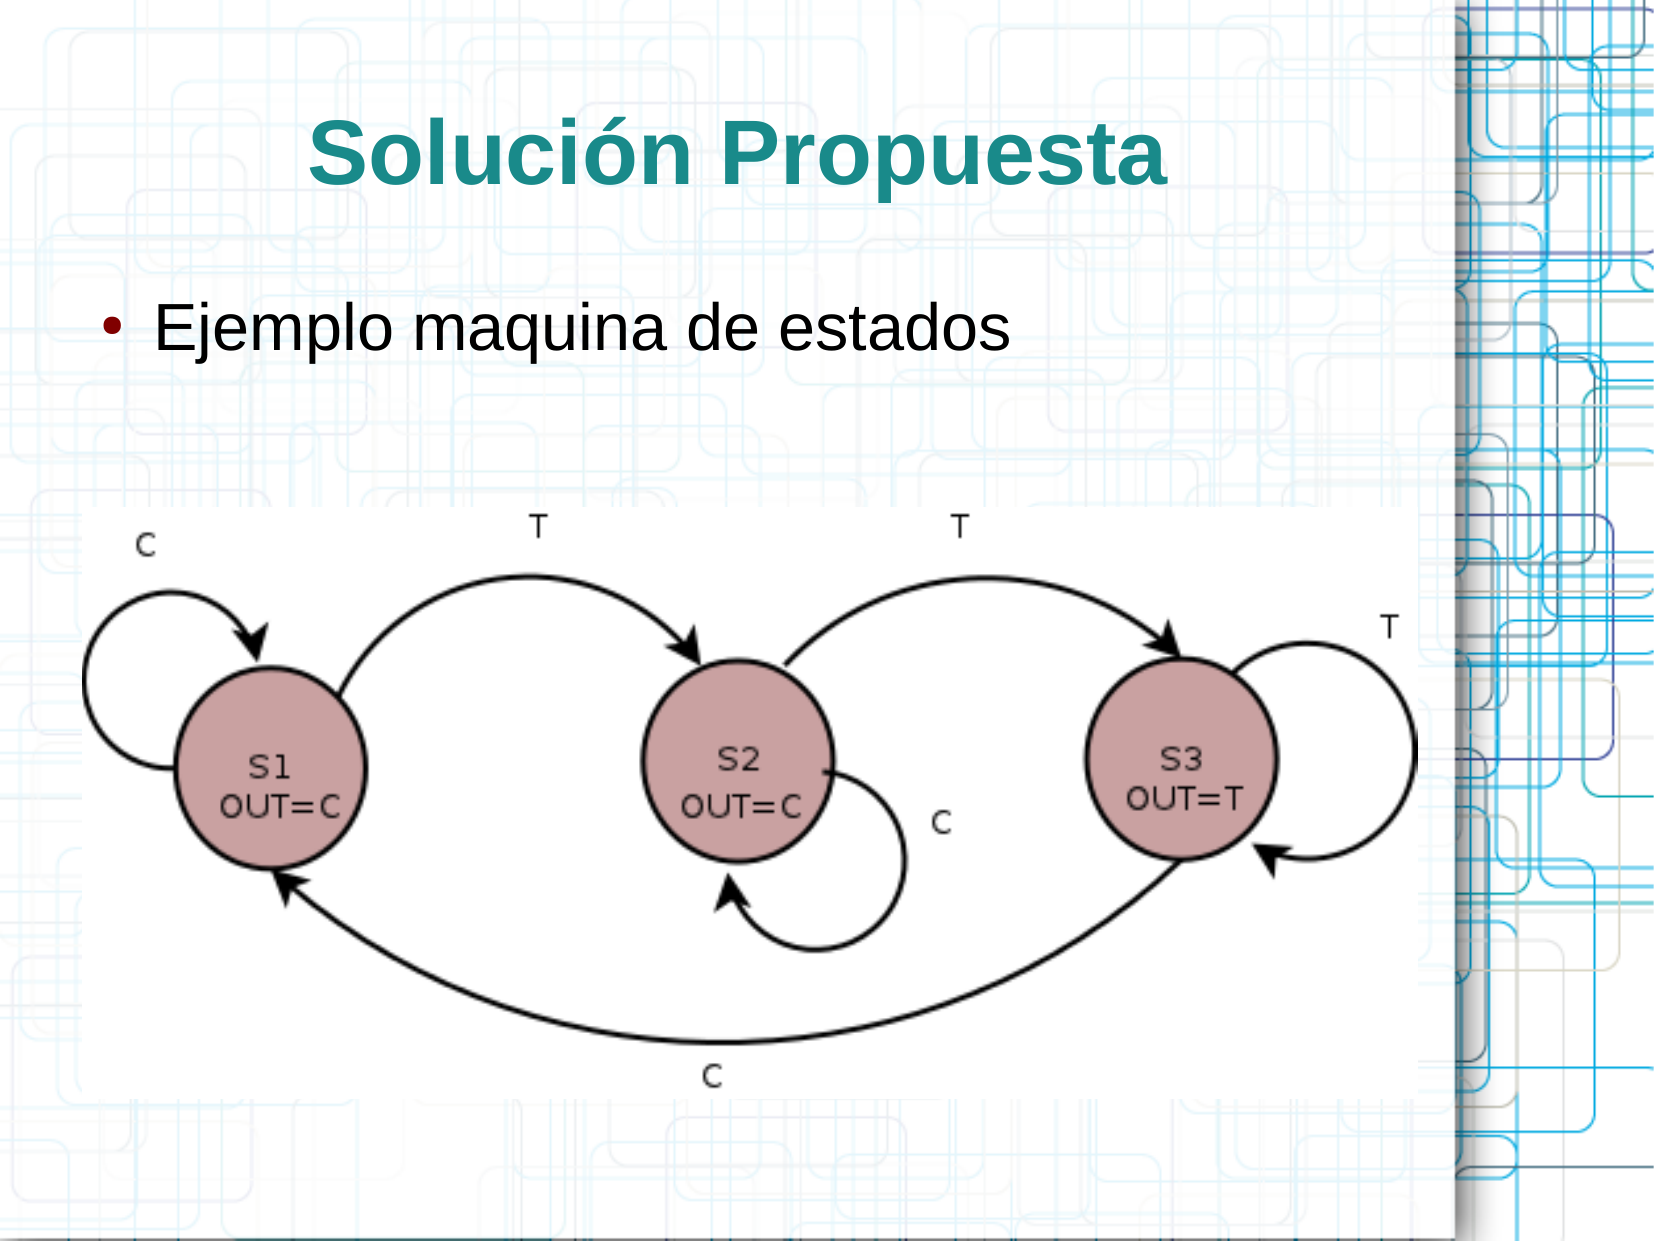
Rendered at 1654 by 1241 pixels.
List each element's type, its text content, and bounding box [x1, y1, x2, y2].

list Ejemplo maquina de estados [82, 1099, 1418, 1241]
title Solución Propuesta [59, 49, 1418, 257]
picture [0, 0, 1654, 1241]
list Ejemplo maquina de estados [82, 290, 1418, 507]
